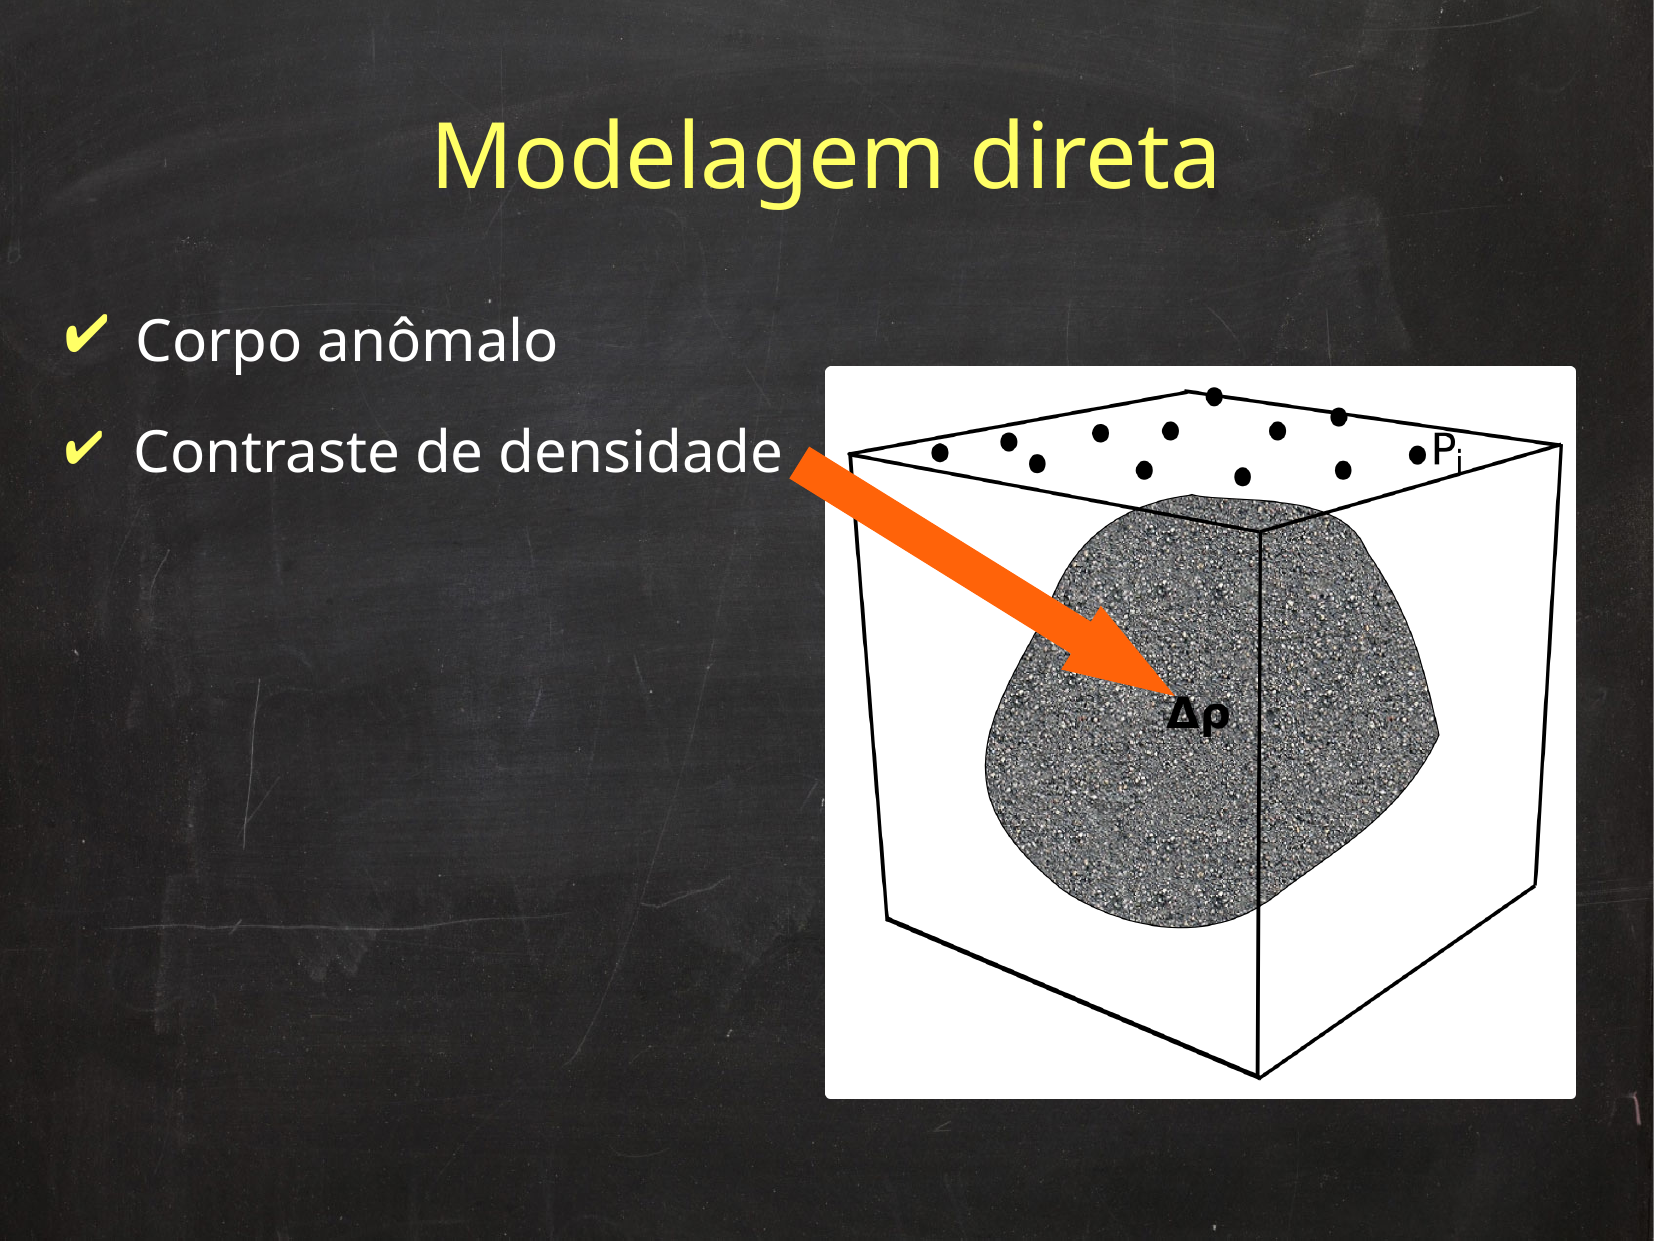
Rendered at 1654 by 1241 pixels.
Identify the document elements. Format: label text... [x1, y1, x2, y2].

title Modelagem direta [82, 56, 1571, 250]
text_box [789, 446, 1175, 697]
picture [0, 0, 1654, 1241]
list Corpo anômalo Contraste de densidade [47, 290, 1536, 1238]
